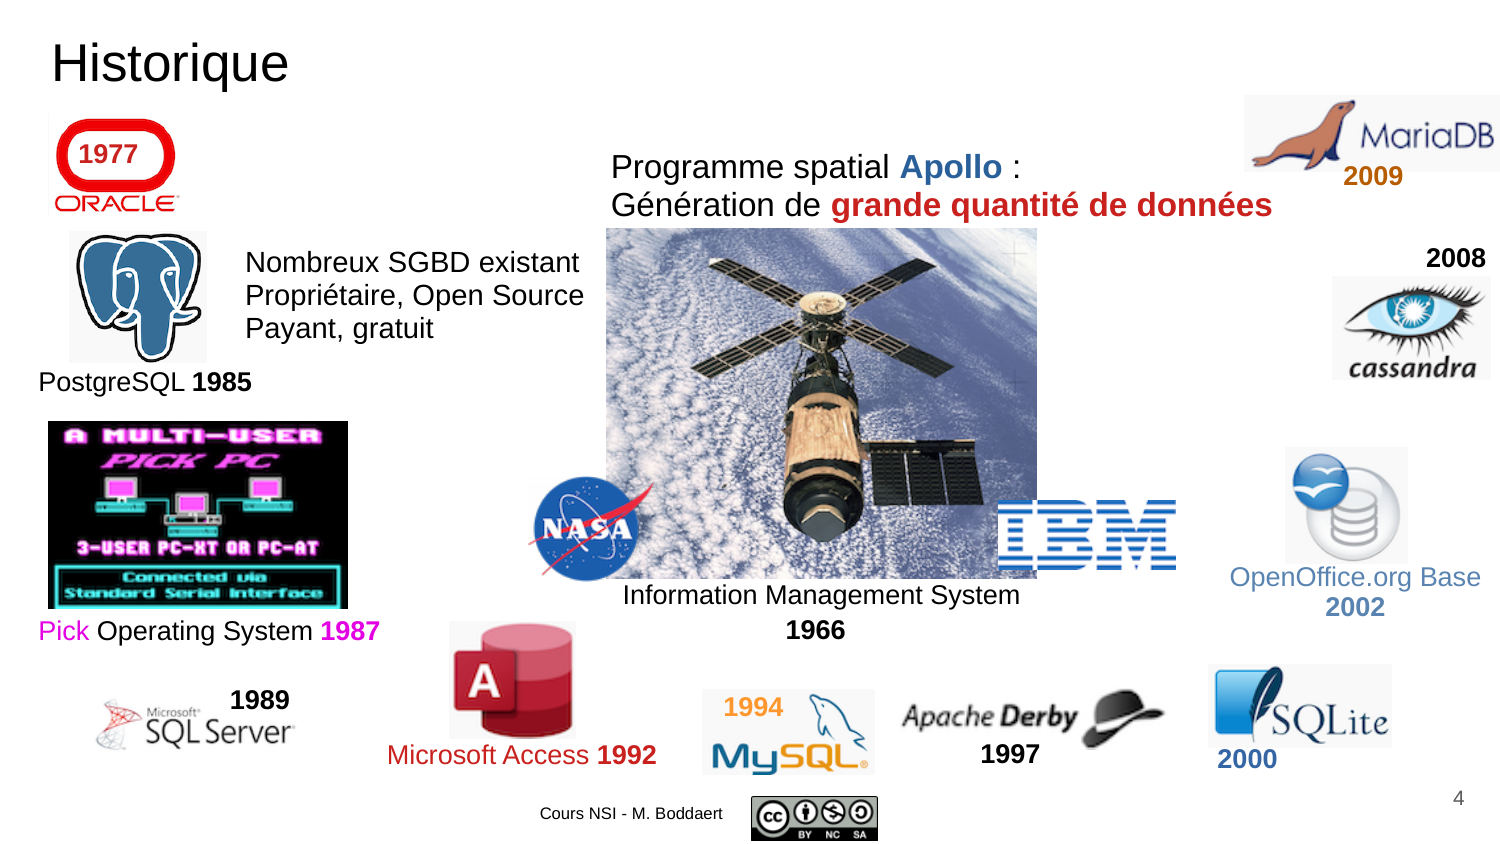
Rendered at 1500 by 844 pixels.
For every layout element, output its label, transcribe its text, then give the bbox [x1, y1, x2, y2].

text_box 1977 [63, 131, 177, 189]
picture [1285, 447, 1408, 564]
text_box Programme spatial Apollo : Génération de grande quantité de données [596, 141, 1285, 234]
picture [69, 231, 207, 363]
picture [48, 421, 348, 609]
picture [527, 234, 1176, 582]
title Historique [51, 13, 1449, 108]
picture [1244, 95, 1500, 172]
text_box 1997 [965, 731, 1061, 780]
text_box Microsoft Access 1992 [372, 732, 703, 780]
text_box 1966 [770, 607, 866, 656]
picture [897, 677, 1167, 751]
text_box PostgreSQL 1985 [23, 359, 296, 408]
text_box 1989 [215, 677, 310, 726]
picture [1332, 276, 1491, 380]
text_box Information Management System [607, 572, 1035, 619]
picture [92, 685, 299, 763]
slide_number <numéro> [1389, 764, 1480, 830]
picture [702, 689, 875, 775]
text_box Nombreux SGBD existant Propriétaire, Open Source Payant, gratuit [230, 238, 600, 356]
text_box 2008 [1411, 235, 1500, 284]
text_box Pick Operating System 1987 [23, 608, 438, 656]
picture [751, 796, 878, 841]
text_box 2009 [1328, 153, 1424, 201]
text_box 1994 [708, 685, 804, 733]
text_box OpenOffice.org Base 2002 [1210, 554, 1500, 633]
text_box 2000 [1202, 737, 1298, 785]
picture [449, 621, 576, 739]
picture [1208, 664, 1392, 748]
picture [48, 113, 184, 216]
